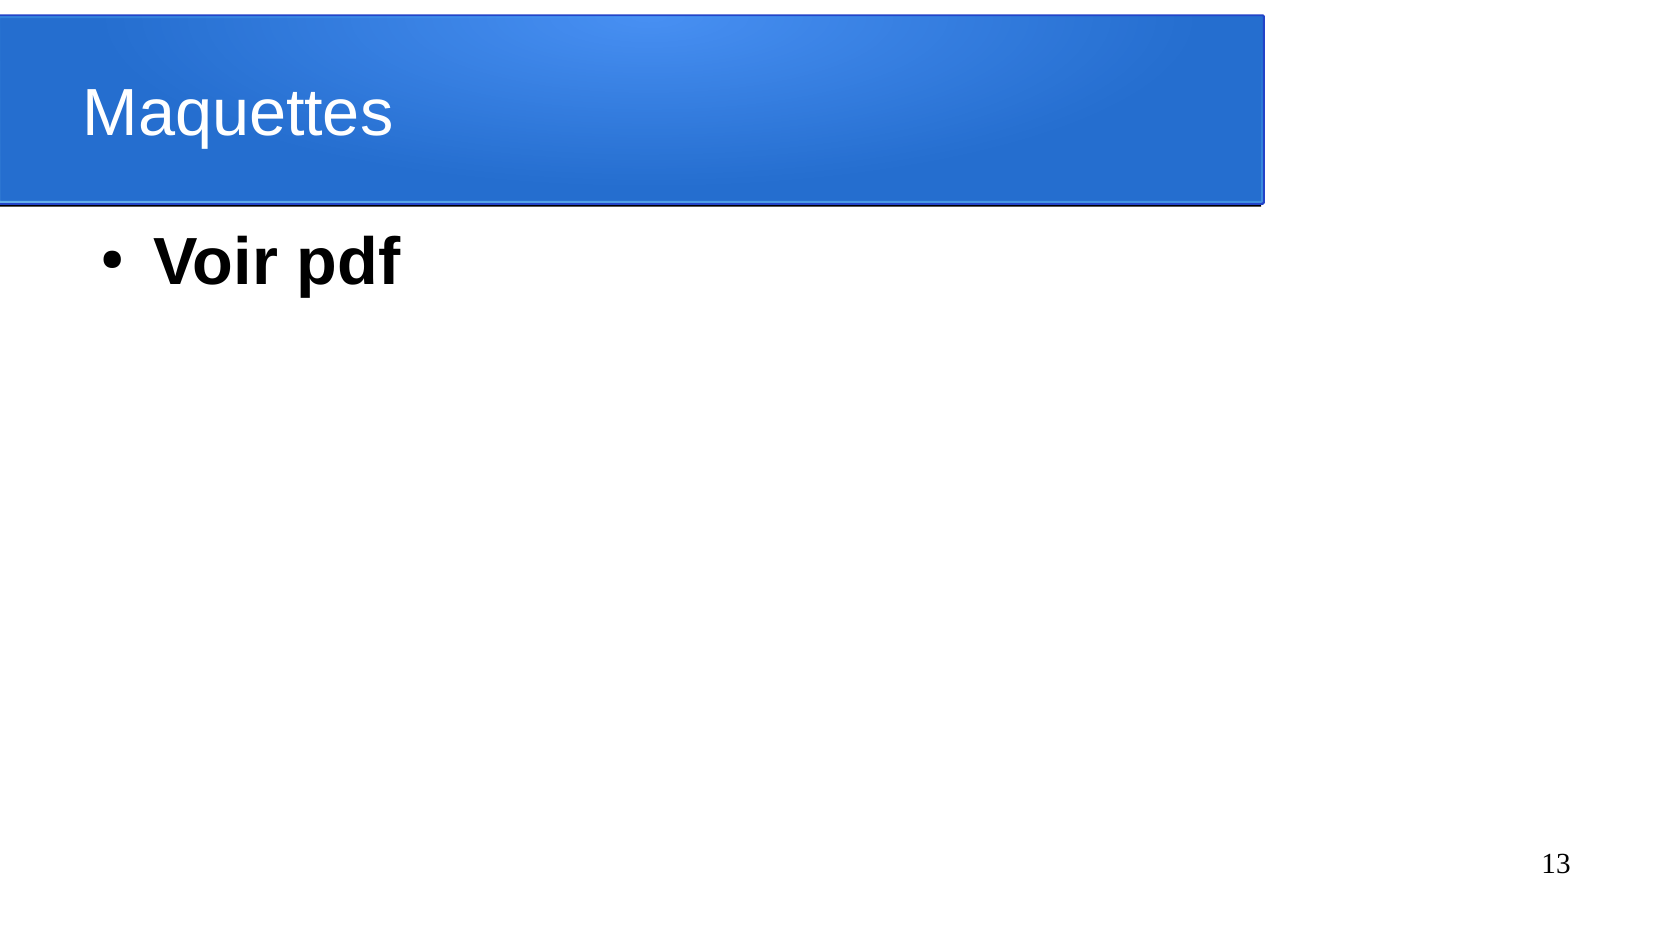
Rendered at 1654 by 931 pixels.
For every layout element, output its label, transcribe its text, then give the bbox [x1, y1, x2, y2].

title Maquettes [82, 35, 1235, 189]
list Voir pdf [82, 224, 1571, 764]
